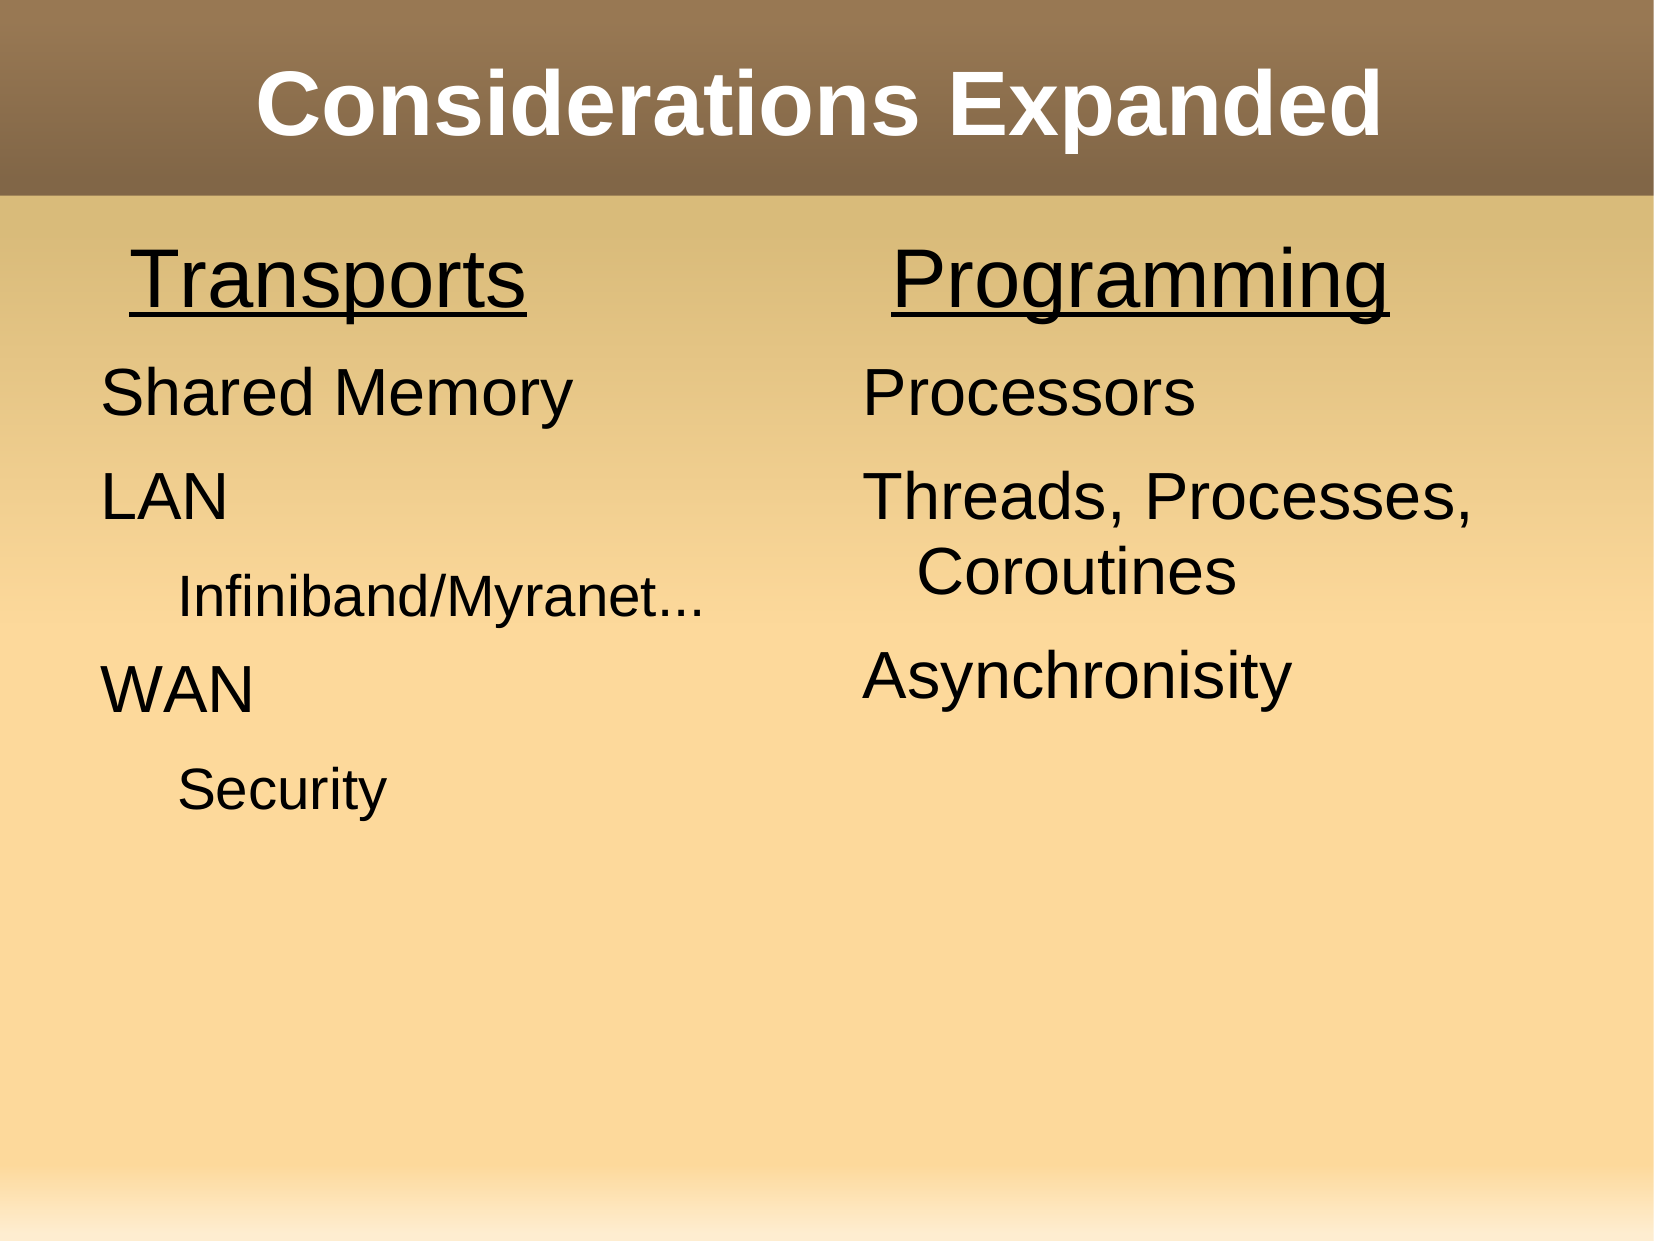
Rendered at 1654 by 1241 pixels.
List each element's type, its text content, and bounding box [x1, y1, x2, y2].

list Shared Memory LAN Infiniband/Myranet... WAN Security [82, 355, 809, 1174]
text_box Programming [876, 225, 1406, 344]
picture [0, 0, 1654, 1241]
list Processors Threads, Processes, Coroutines Asynchronisity [845, 355, 1572, 1159]
title Considerations Expanded [76, 0, 1565, 208]
text_box Transports [114, 225, 543, 344]
